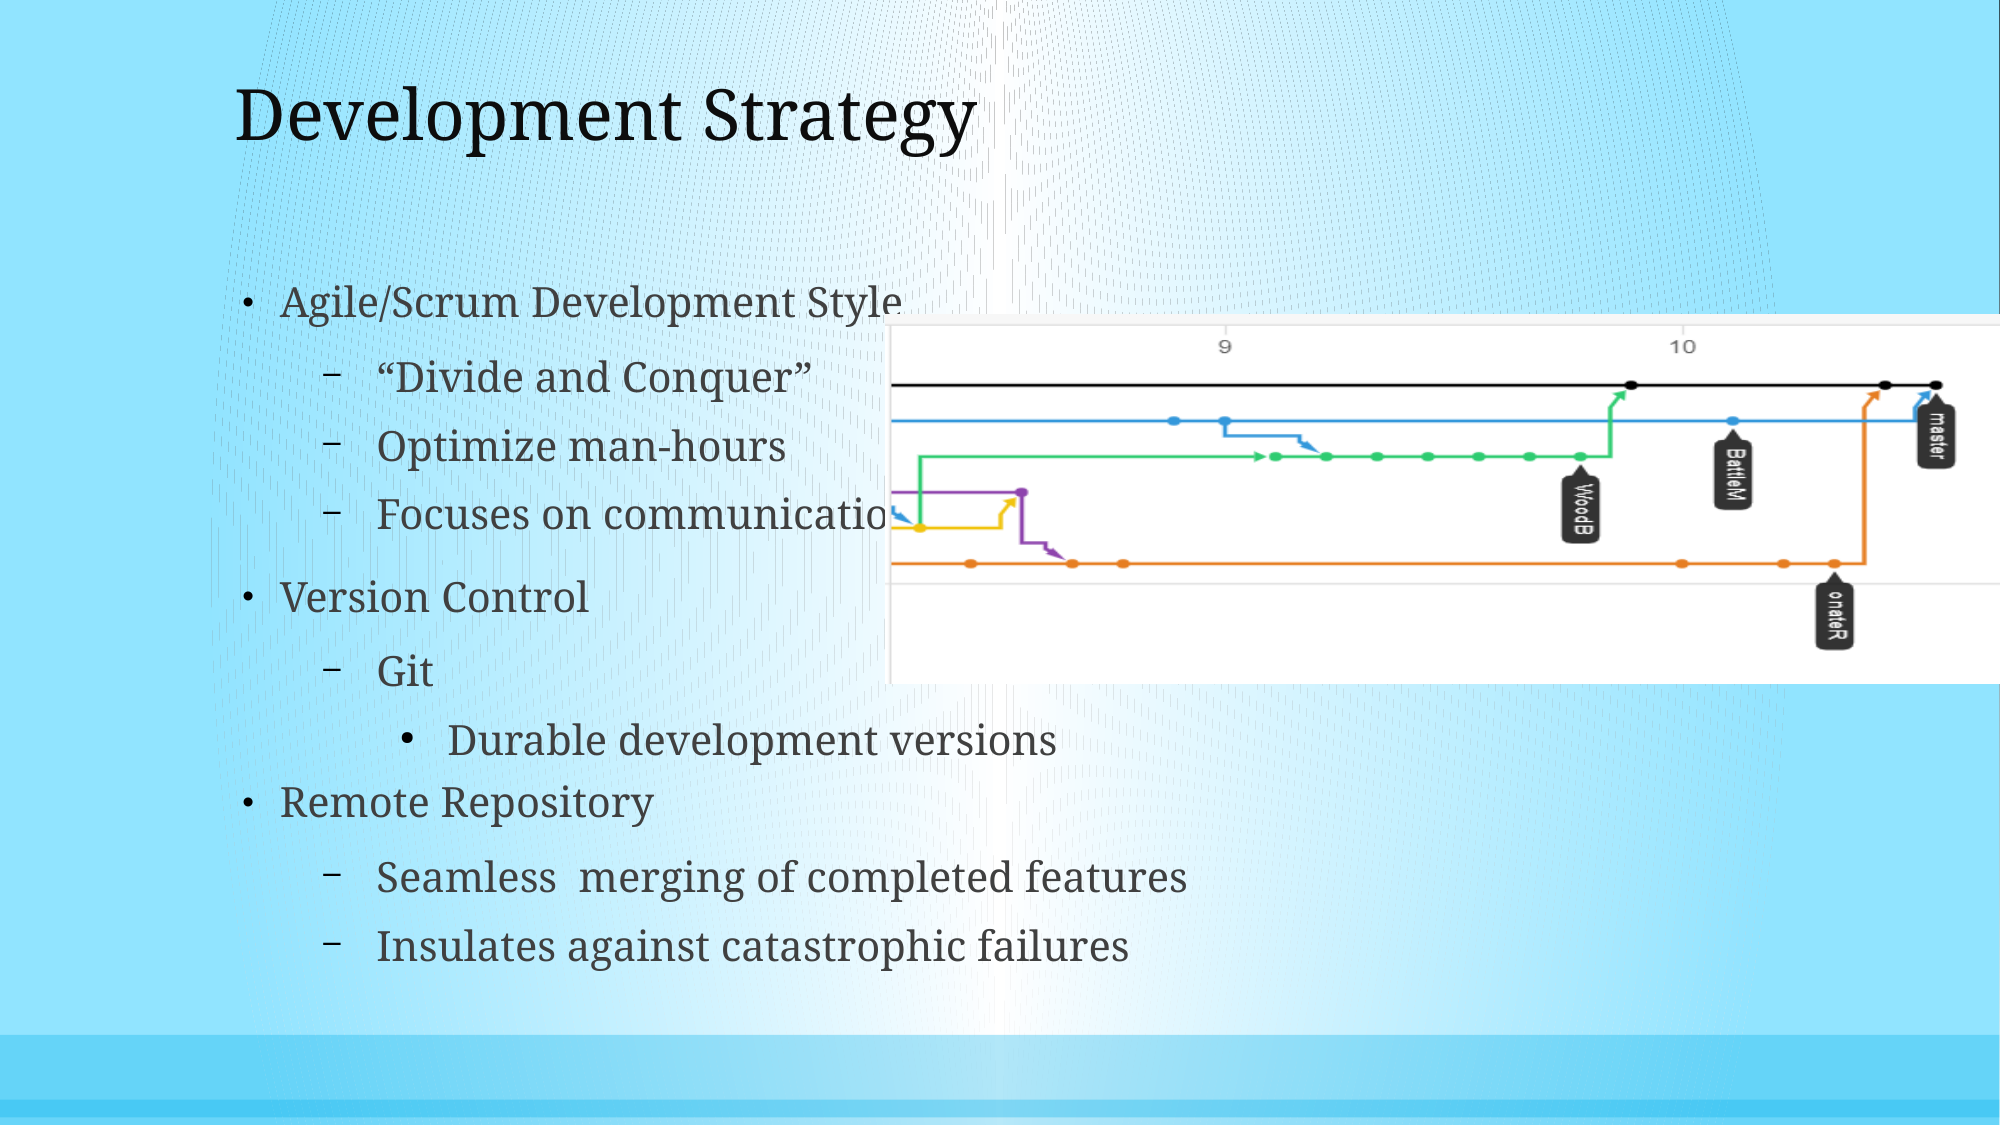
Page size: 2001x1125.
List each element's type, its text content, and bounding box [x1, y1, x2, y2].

list Agile/Scrum Development Style “Divide and Conquer” Optimize man-hours Focuses on communication Version Control Git Durable development versions Remote Repository Seamless merging of completed features Insulates against catastrophic failures [219, 274, 1780, 987]
picture [885, 314, 2000, 684]
title Development Strategy [219, 71, 1780, 251]
